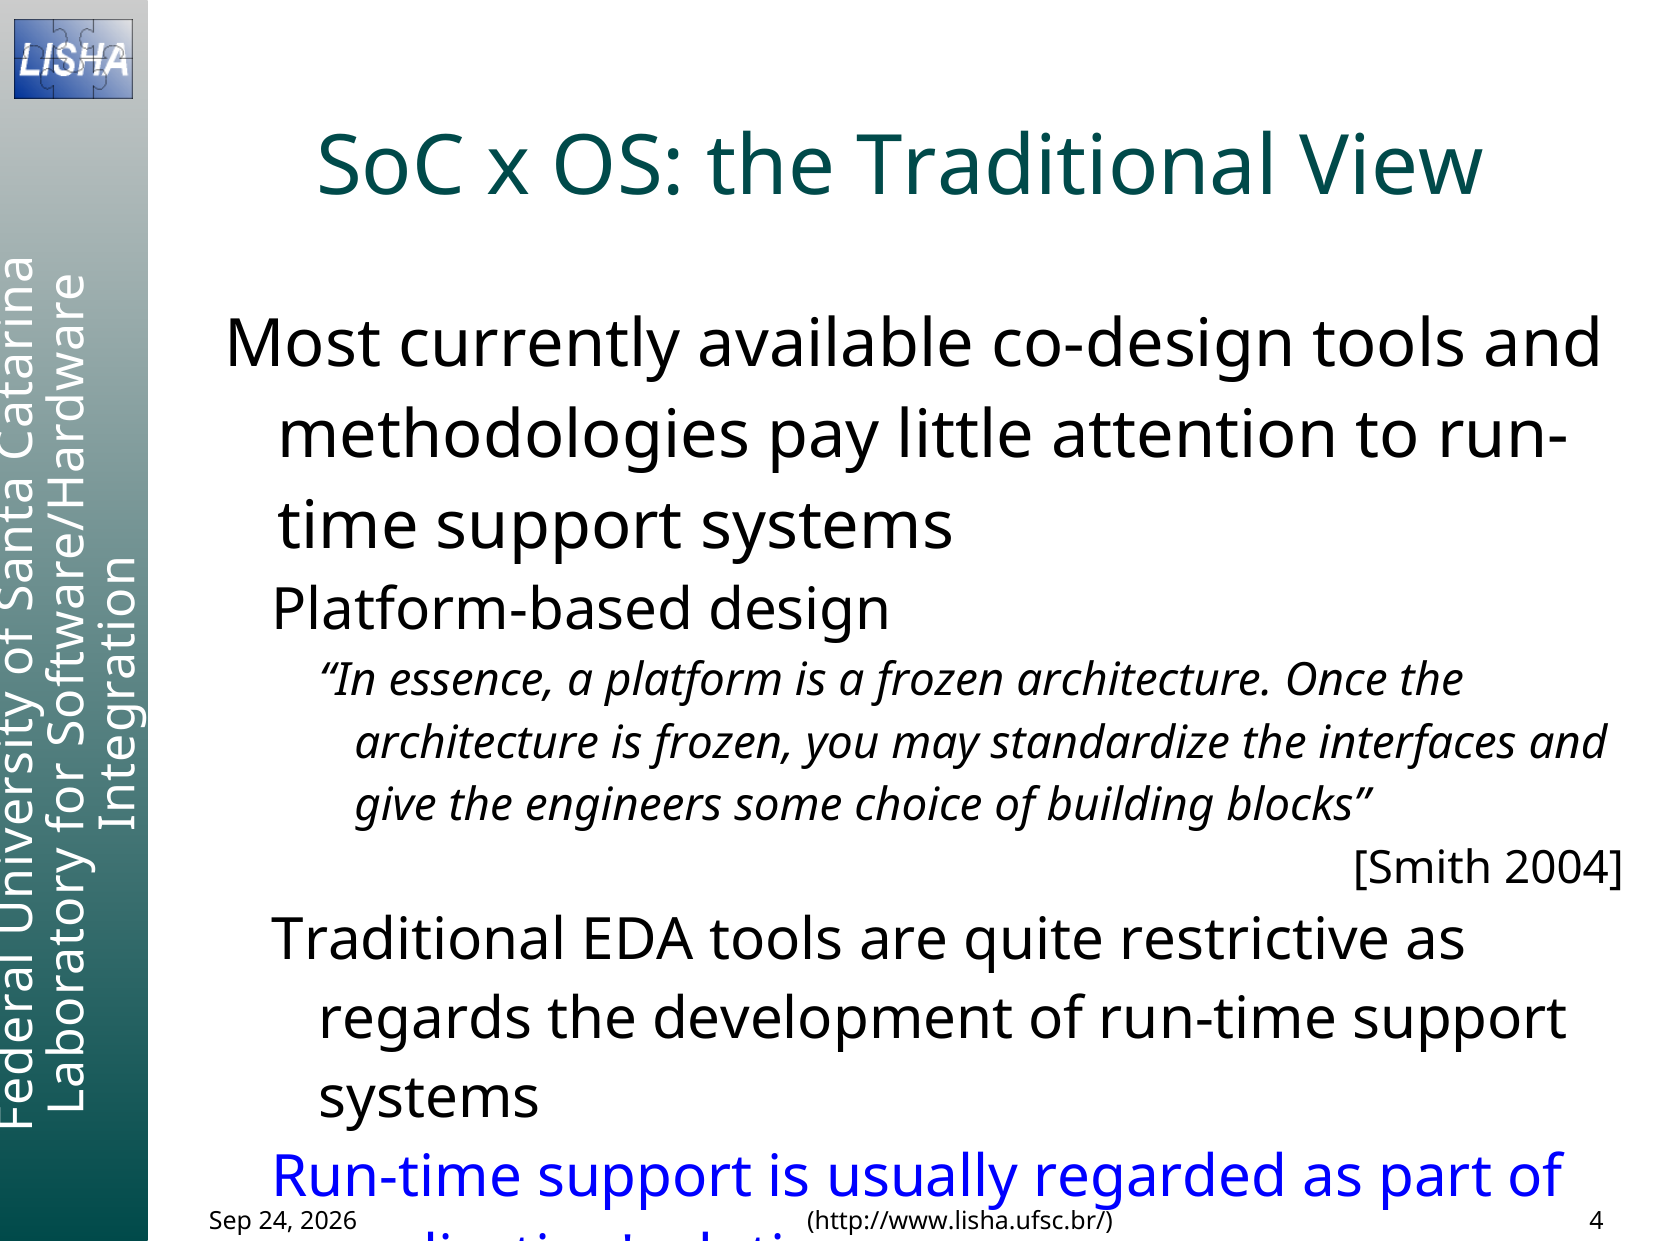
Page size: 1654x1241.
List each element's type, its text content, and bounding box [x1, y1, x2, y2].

picture [14, 19, 133, 99]
list Most currently available co-design tools and methodologies pay little attention to run-time support systems Platform-based design “In essence, a platform is a frozen architecture. Once the architecture is frozen, you may standardize the interfaces and give the engineers some choice of building blocks” [Smith 2004] Traditional EDA tools are quite restrictive as regards the development of run-time support systems Run-time support is usually regarded as part of application's duties [177, 295, 1625, 1182]
title SoC x OS: the Traditional View [206, 58, 1595, 267]
